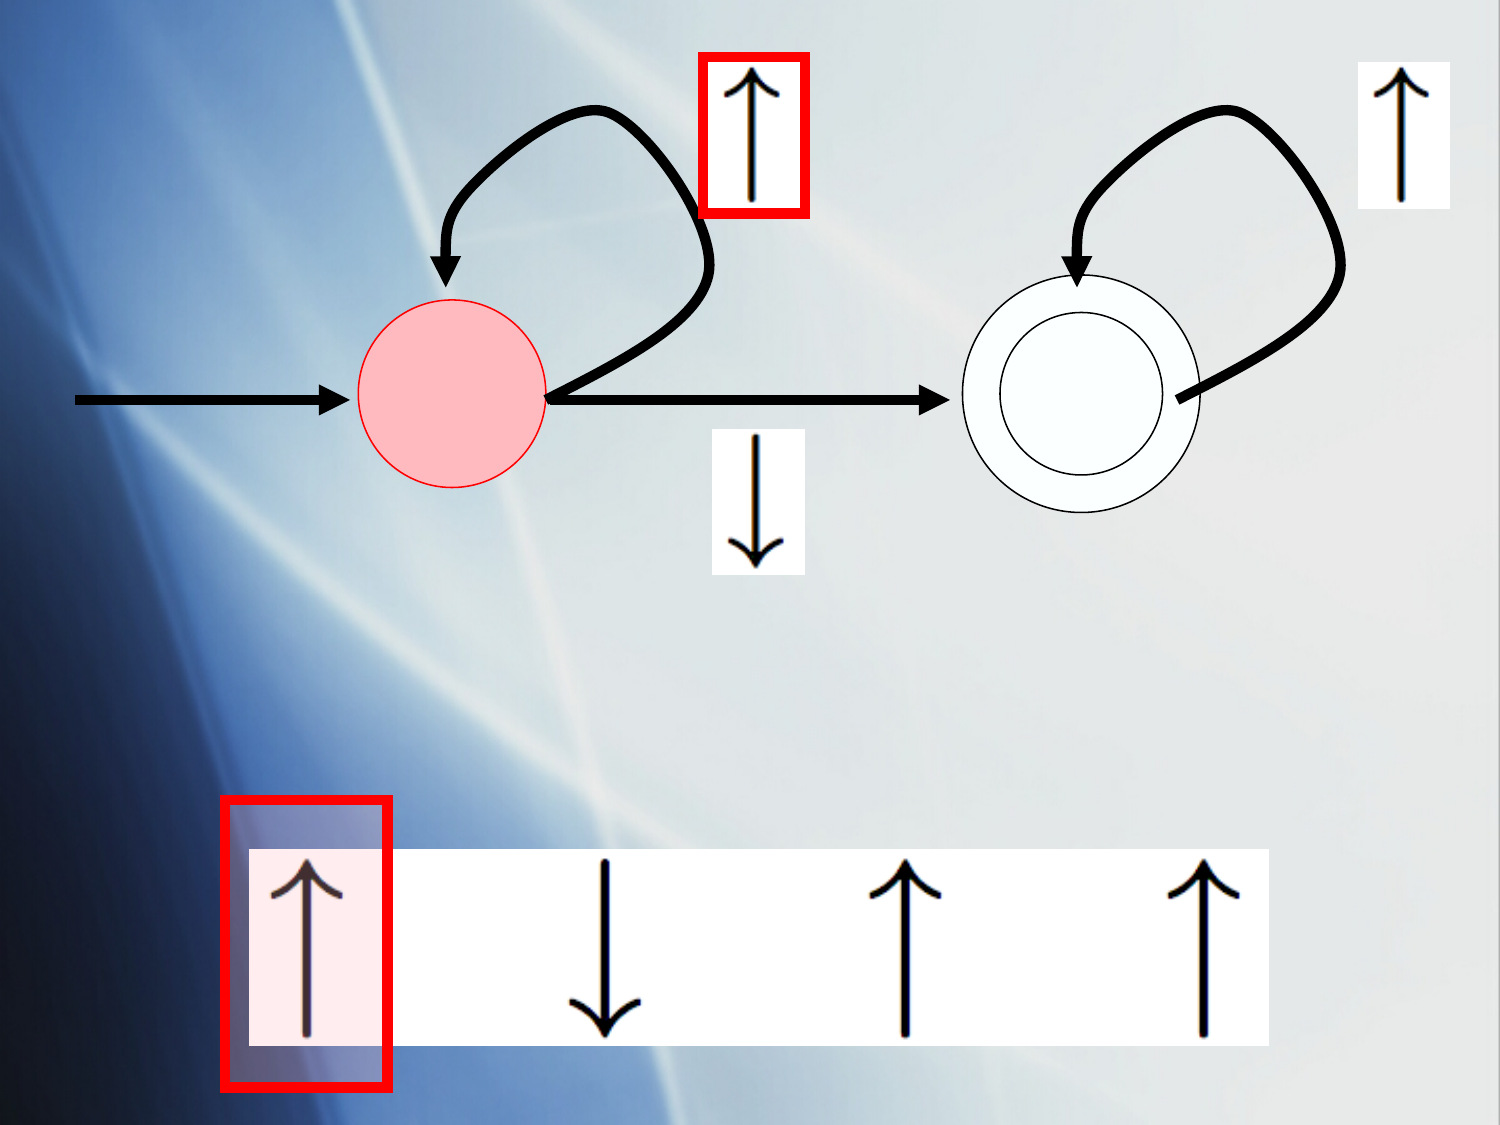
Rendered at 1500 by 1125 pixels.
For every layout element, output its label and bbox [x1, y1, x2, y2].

text_box [962, 275, 1201, 513]
text_box [358, 299, 546, 488]
picture [0, 0, 1500, 1125]
text_box [225, 800, 388, 1088]
